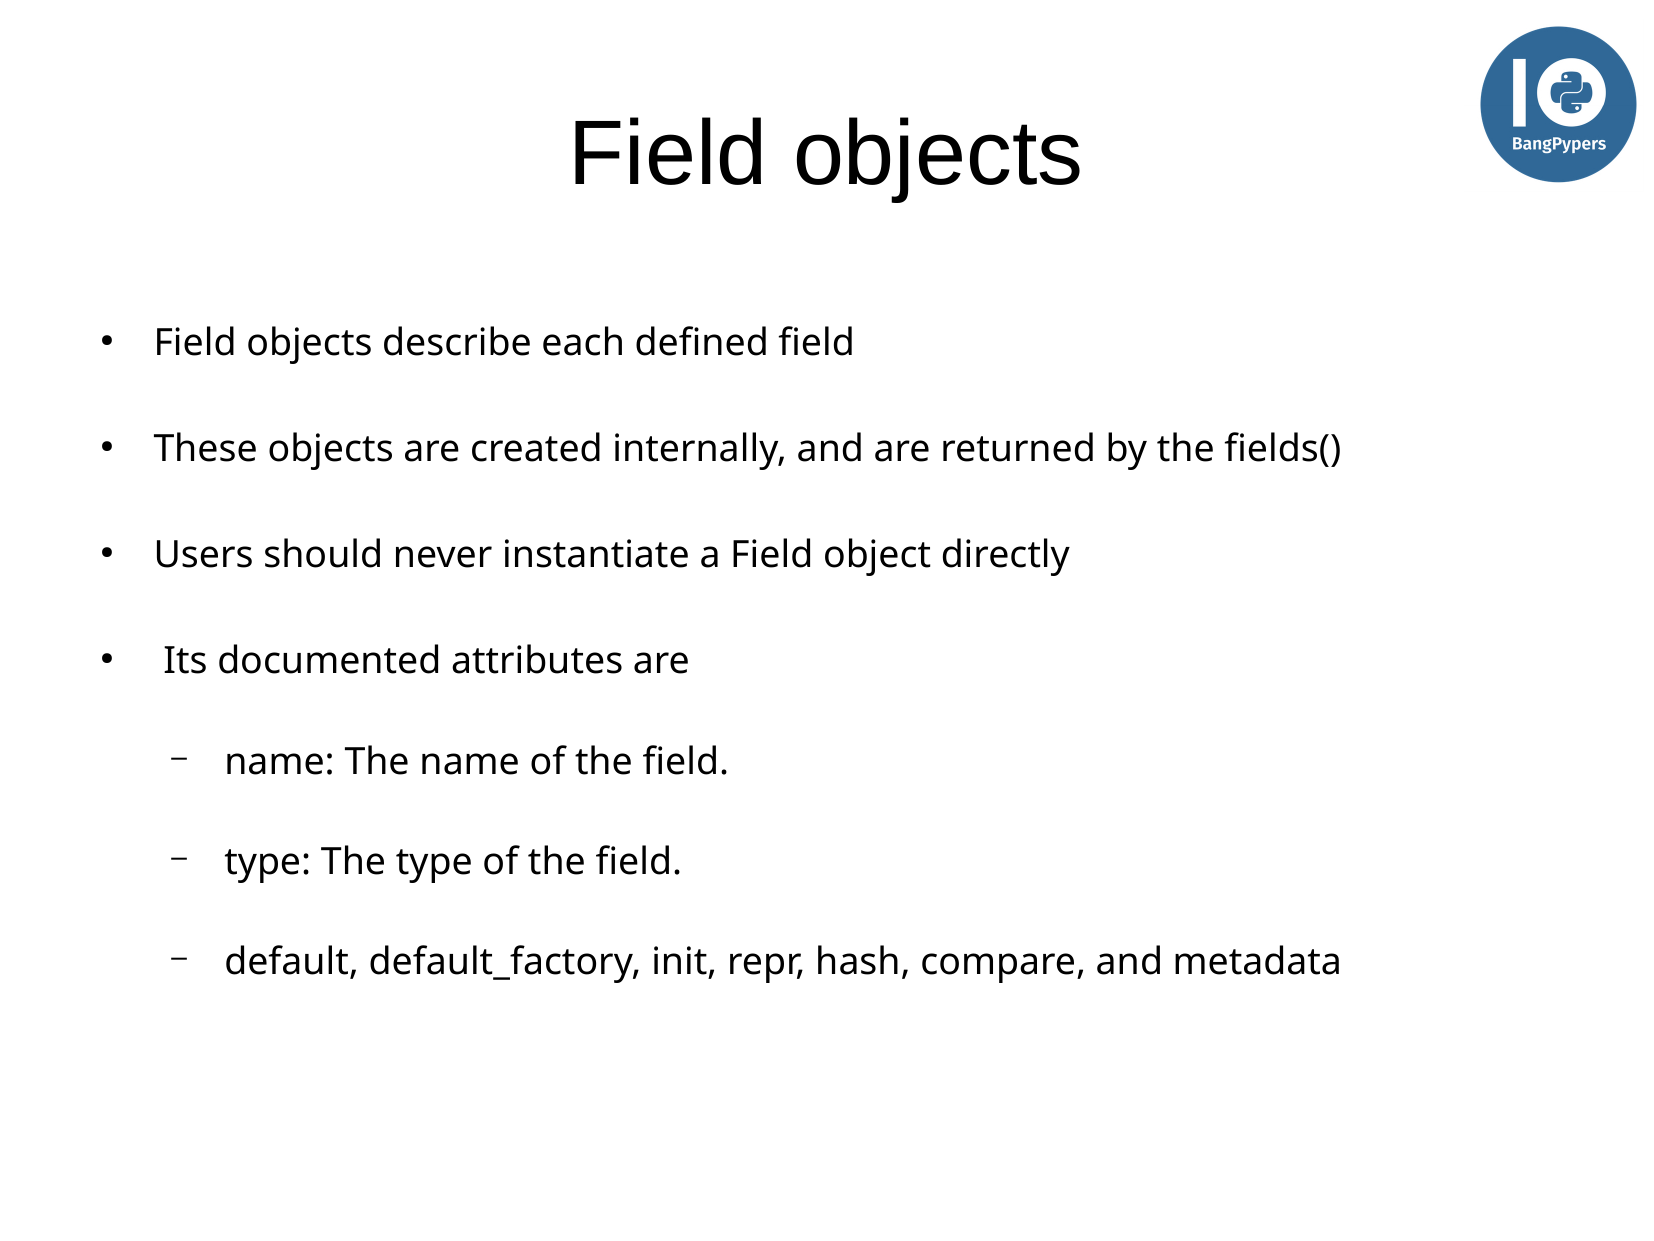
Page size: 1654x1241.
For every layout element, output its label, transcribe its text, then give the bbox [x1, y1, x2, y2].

picture [1464, 19, 1644, 192]
list Field objects describe each defined field These objects are created internally, and are returned by the fields() Users should never instantiate a Field object directly Its documented attributes are name: The name of the field. type: The type of the field. default, default_factory, init, repr, hash, compare, and metadata [82, 290, 1571, 1010]
title Field objects [82, 49, 1571, 257]
